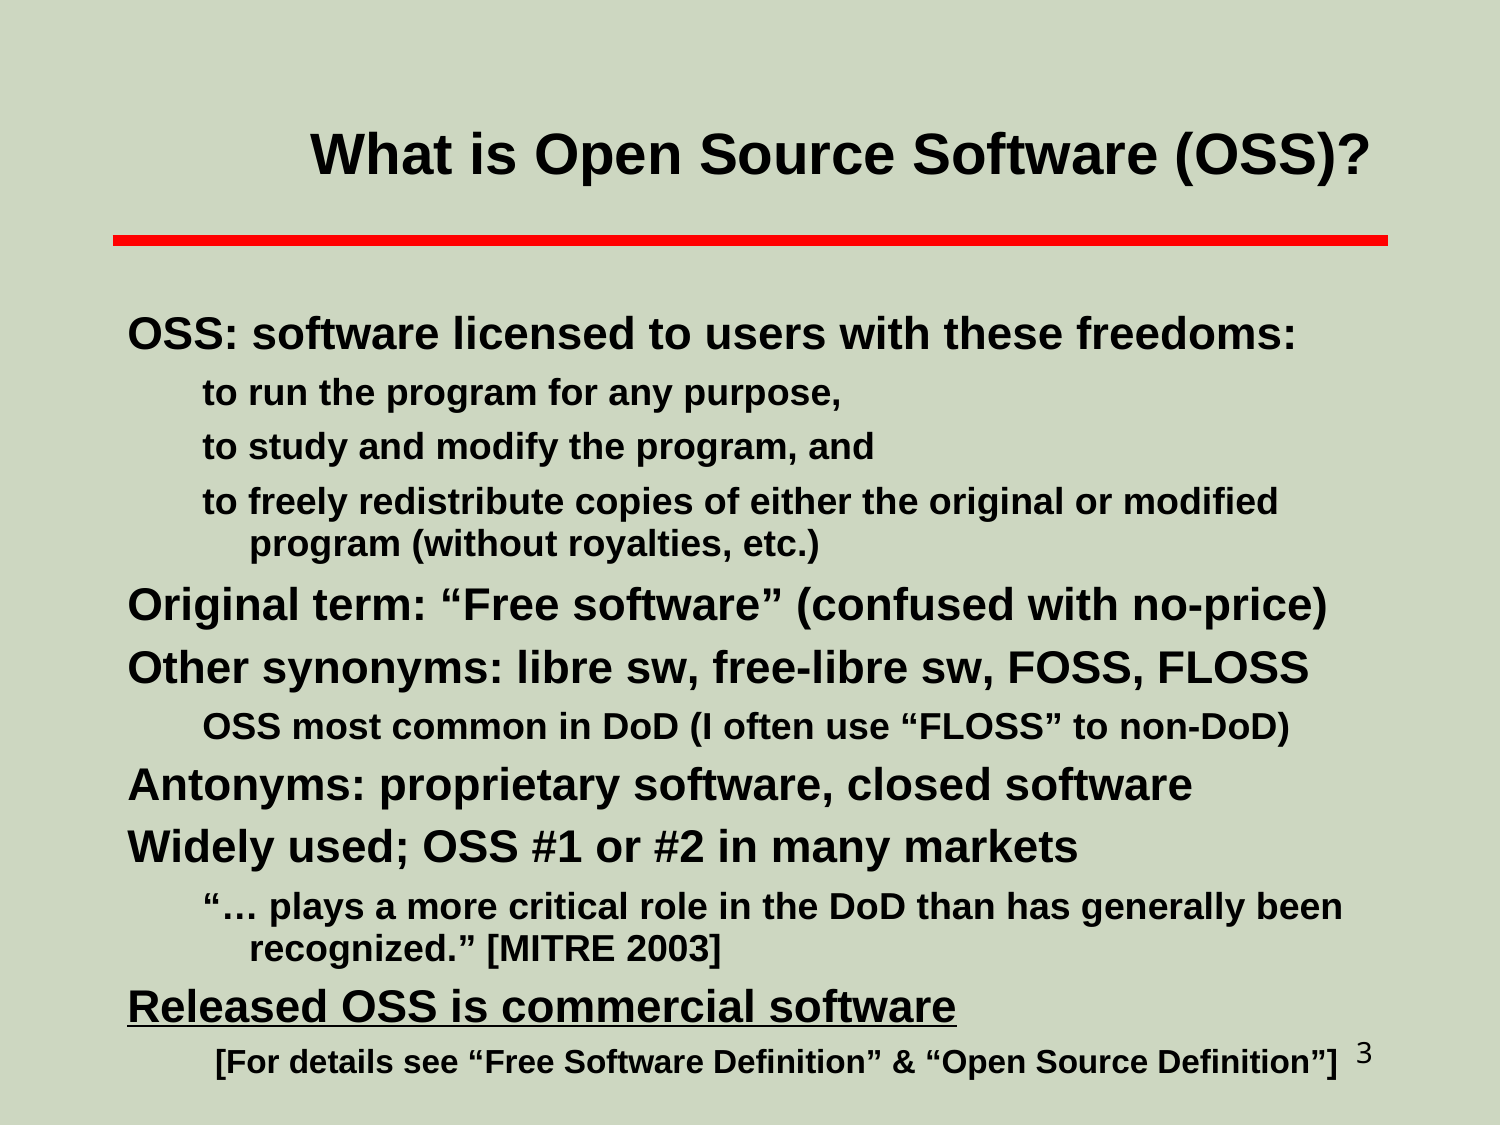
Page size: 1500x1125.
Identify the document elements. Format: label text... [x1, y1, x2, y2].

list OSS: software licensed to users with these freedoms: to run the program for any purpose, to study and modify the program, and to freely redistribute copies of either the original or modified program (without royalties, etc.) Original term: “Free software” (confused with no-price) Other synonyms: libre sw, free-libre sw, FOSS, FLOSS OSS most common in DoD (I often use “FLOSS” to non-DoD) Antonyms: proprietary software, closed software Widely used; OSS #1 or #2 in many markets “… plays a more critical role in the DoD than has generally been recognized.” [MITRE 2003] Released OSS is commercial software [For details see “Free Software Definition” & “Open Source Definition”] [112, 299, 1443, 1089]
title What is Open Source Software (OSS)? [216, 85, 1388, 224]
